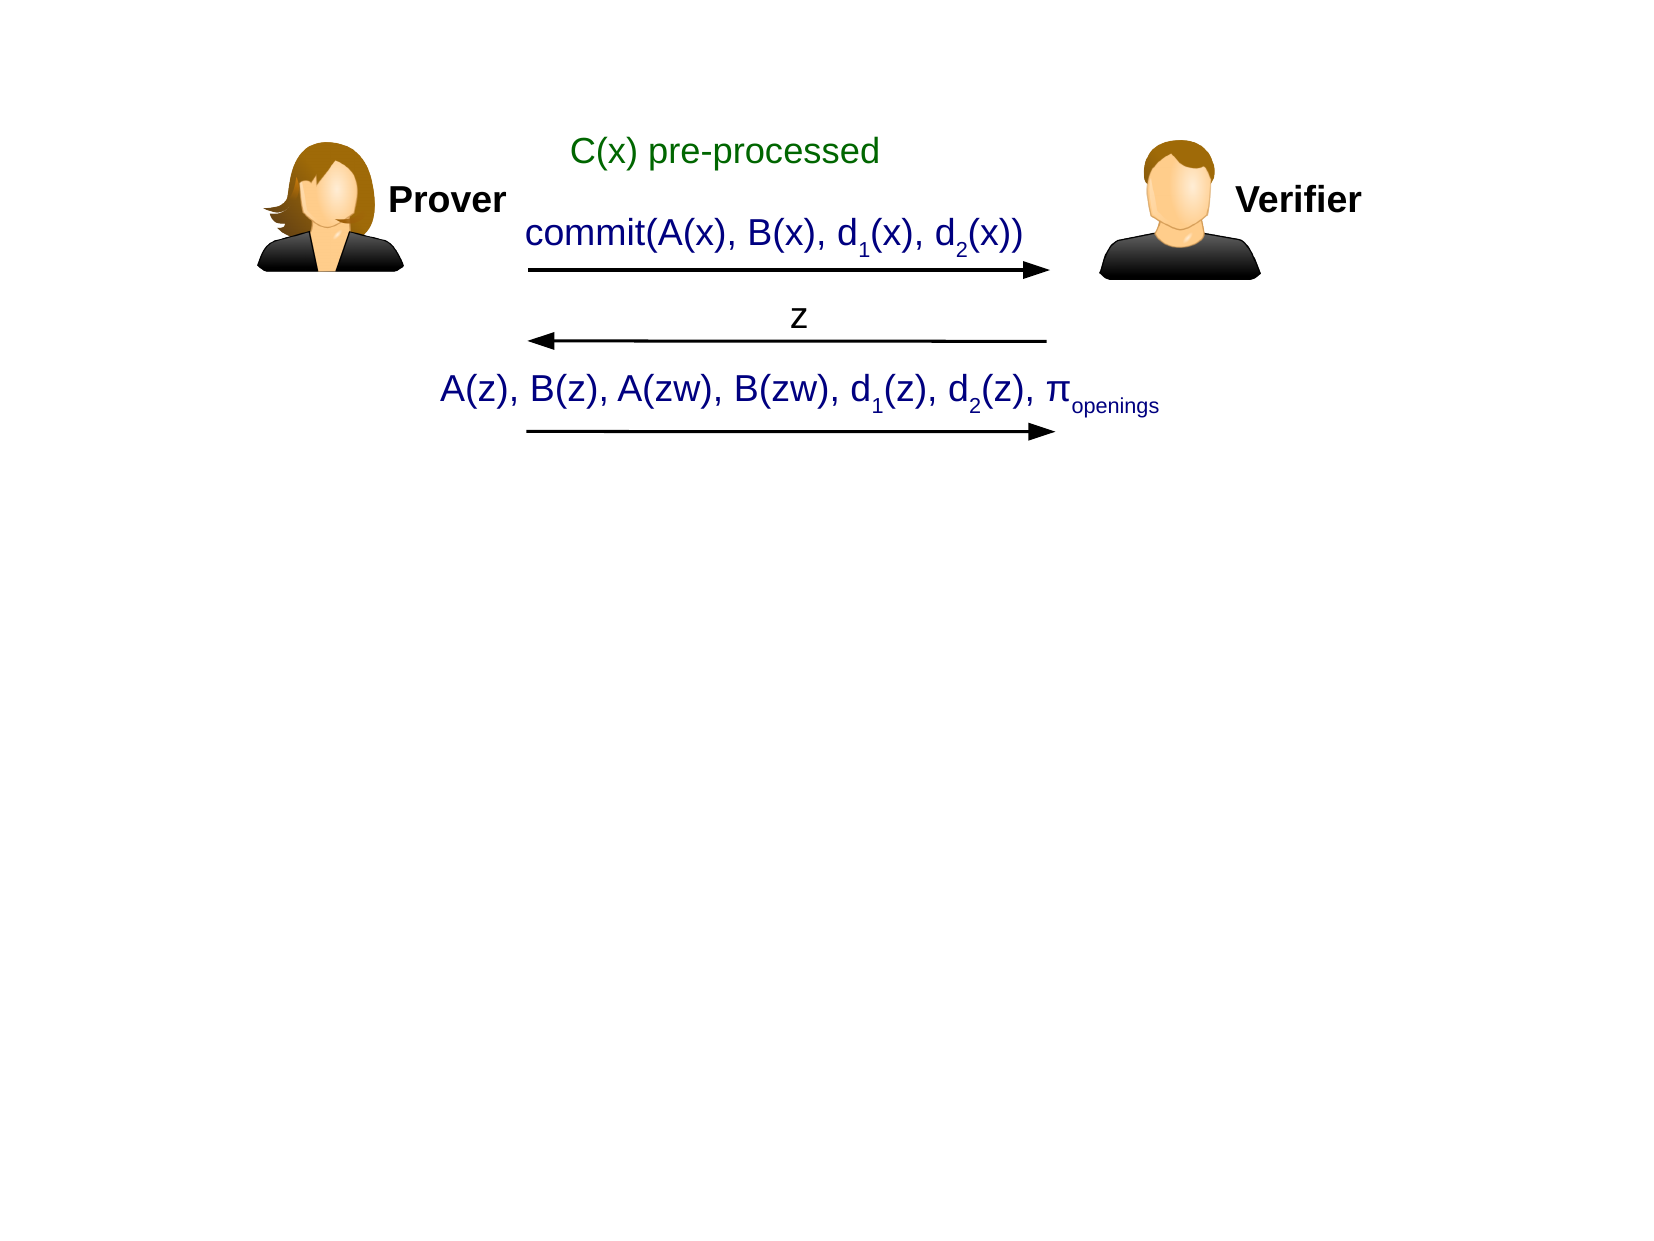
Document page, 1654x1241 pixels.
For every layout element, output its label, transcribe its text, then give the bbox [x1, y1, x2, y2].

chart [792, 349, 911, 409]
text_box Prover [373, 170, 576, 228]
picture [1099, 140, 1261, 281]
text_box z [775, 286, 830, 344]
text_box A(z), B(z), A(zw), B(zw), d1(z), d2(z), πopenings [425, 360, 1186, 426]
text_box commit(A(x), B(x), d1(x), d2(x)) [510, 204, 1039, 271]
text_box C(x) pre-processed [555, 123, 972, 180]
picture [257, 142, 404, 272]
text_box Verifier [1220, 170, 1415, 228]
